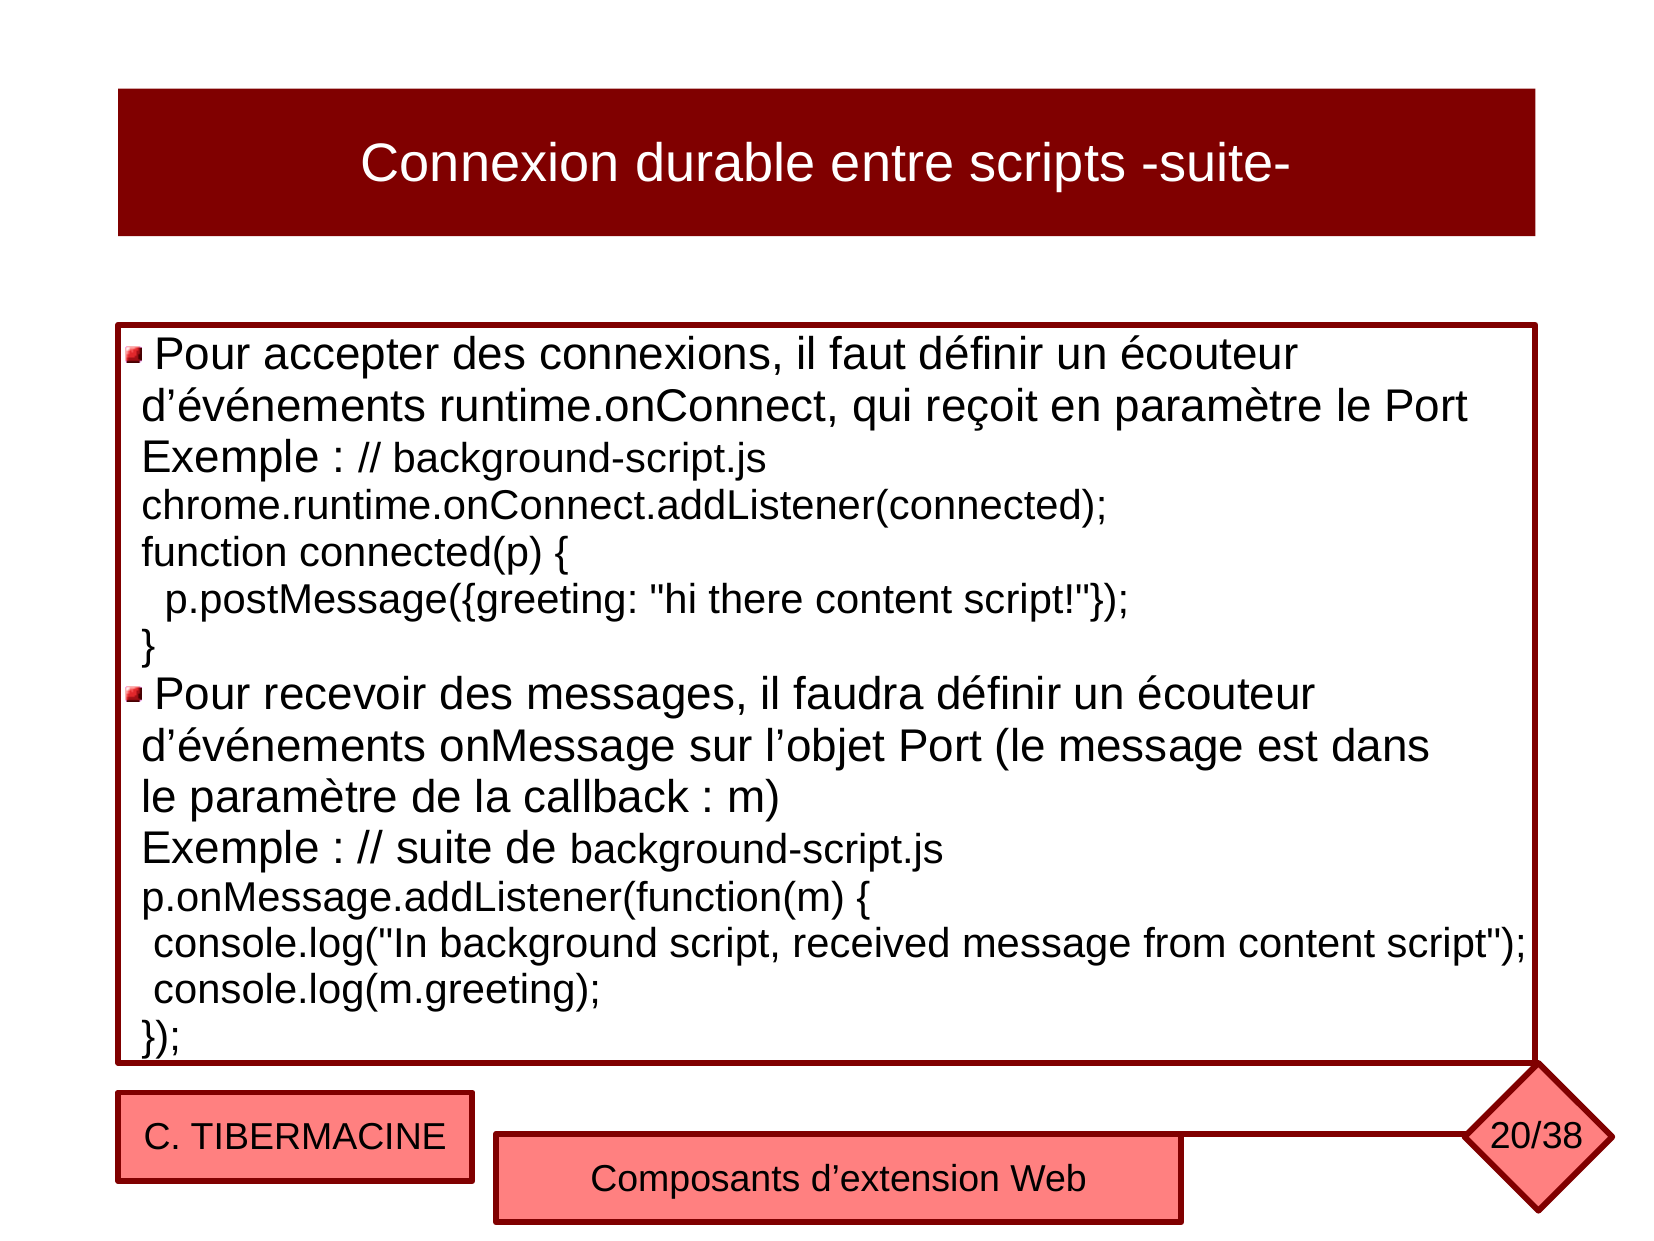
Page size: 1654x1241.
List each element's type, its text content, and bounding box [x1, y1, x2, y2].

picture [125, 346, 142, 363]
text_box Composants d’extension Web [496, 1133, 1182, 1223]
text_box C. TIBERMACINE [118, 1092, 473, 1182]
text_box [1494, 1062, 1583, 1107]
text_box [1464, 1126, 1475, 1148]
text_box <numéro>/38 [1475, 1107, 1654, 1164]
text_box Pour accepter des connexions, il faut définir un écouteur d’événements runtime.onConnect, qui reçoit en paramètre le Port Exemple : // background-script.js chrome.runtime.onConnect.addListener(connected); function connected(p) { p.postMessage({greeting: "hi there content script!"}); } Pour recevoir des messages, il faudra définir un écouteur d’événements onMessage sur l’objet Port (le message est dans le paramètre de la callback : m) Exemple : // suite de background-script.js p.onMessage.addListener(function(m) { console.log("In background script, received message from content script"); console.log(m.greeting); }); [118, 324, 1536, 1063]
text_box Connexion durable entre scripts -suite- [118, 88, 1536, 237]
text_box [1491, 1164, 1586, 1211]
picture [125, 686, 142, 702]
